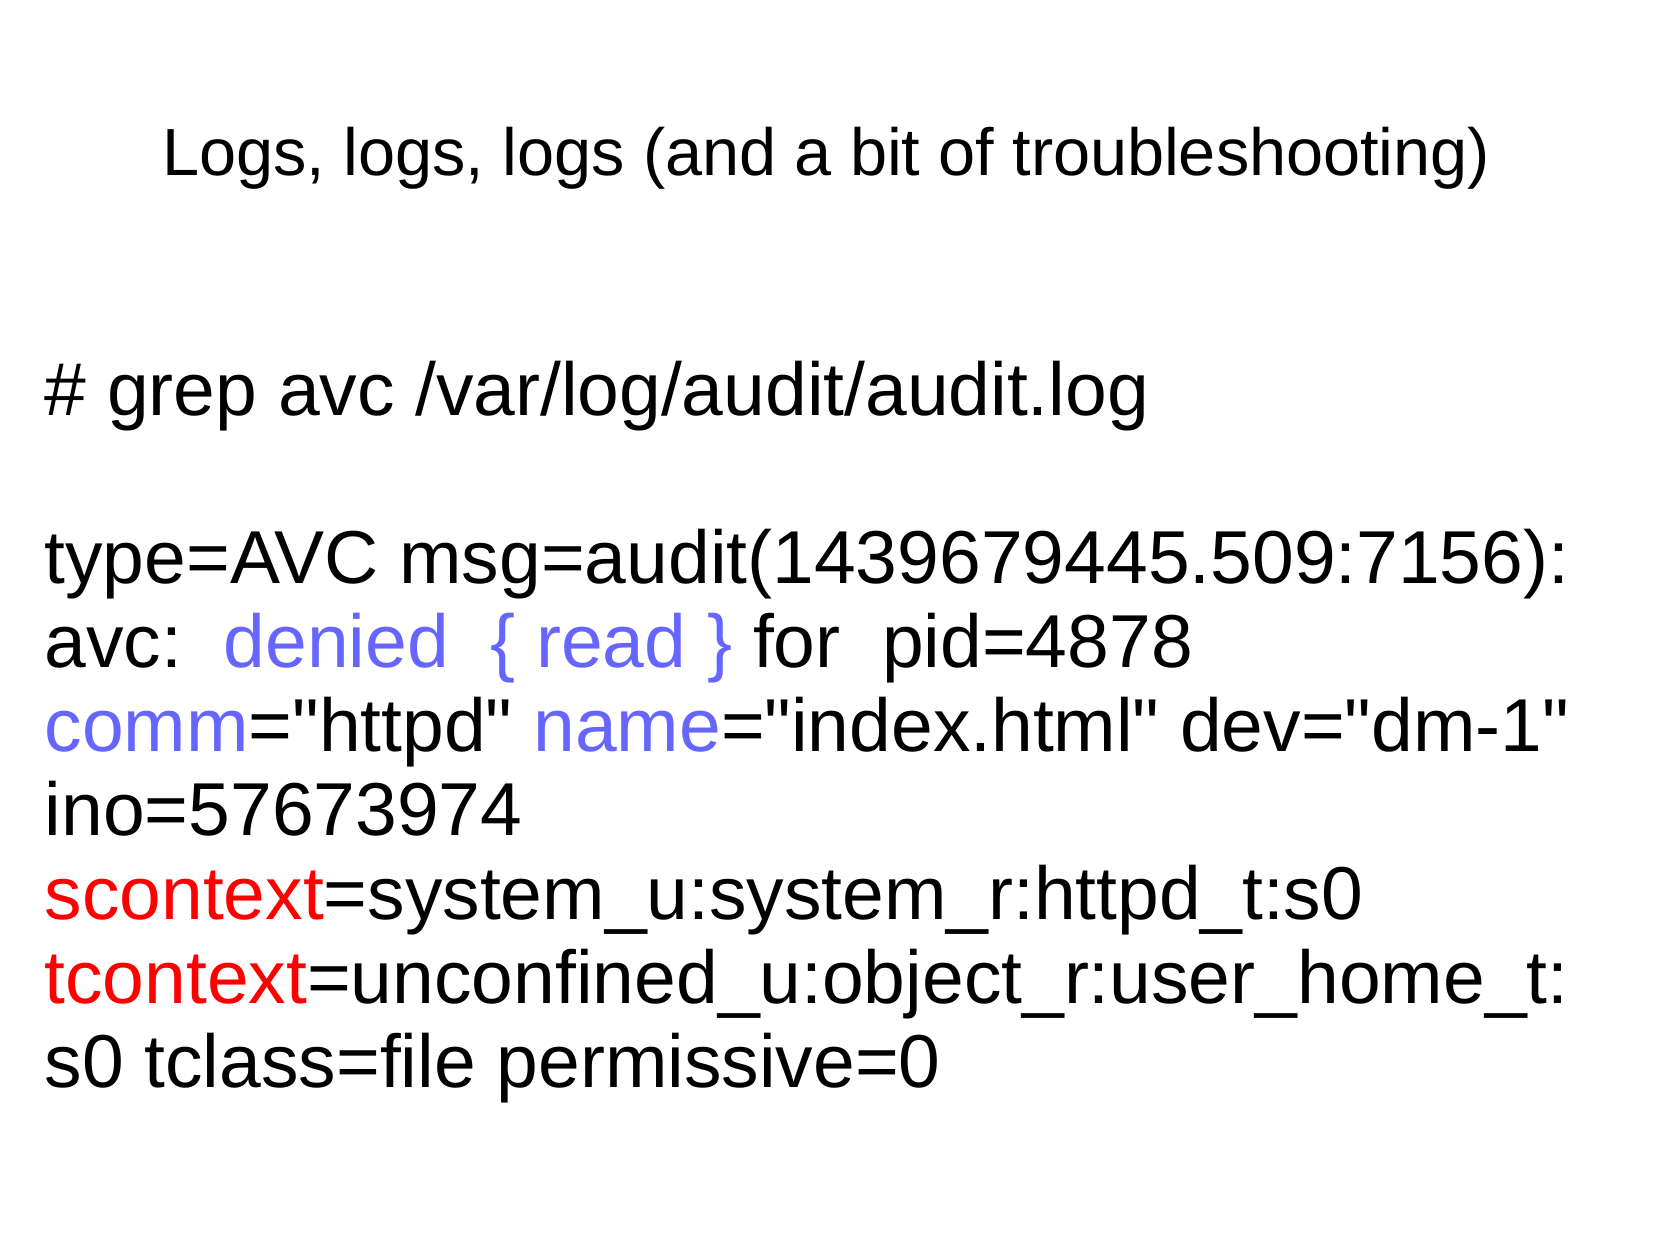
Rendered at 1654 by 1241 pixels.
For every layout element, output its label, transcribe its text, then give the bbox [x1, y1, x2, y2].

text_box # grep avc /var/log/audit/audit.log type=AVC msg=audit(1439679445.509:7156): avc: denied { read } for pid=4878 comm="httpd" name="index.html" dev="dm-1" ino=57673974 scontext=system_u:system_r:httpd_t:s0 tcontext=unconfined_u:object_r:user_home_t:s0 tclass=file permissive=0 [30, 256, 1621, 1241]
title Logs, logs, logs (and a bit of troubleshooting) [82, 49, 1571, 256]
